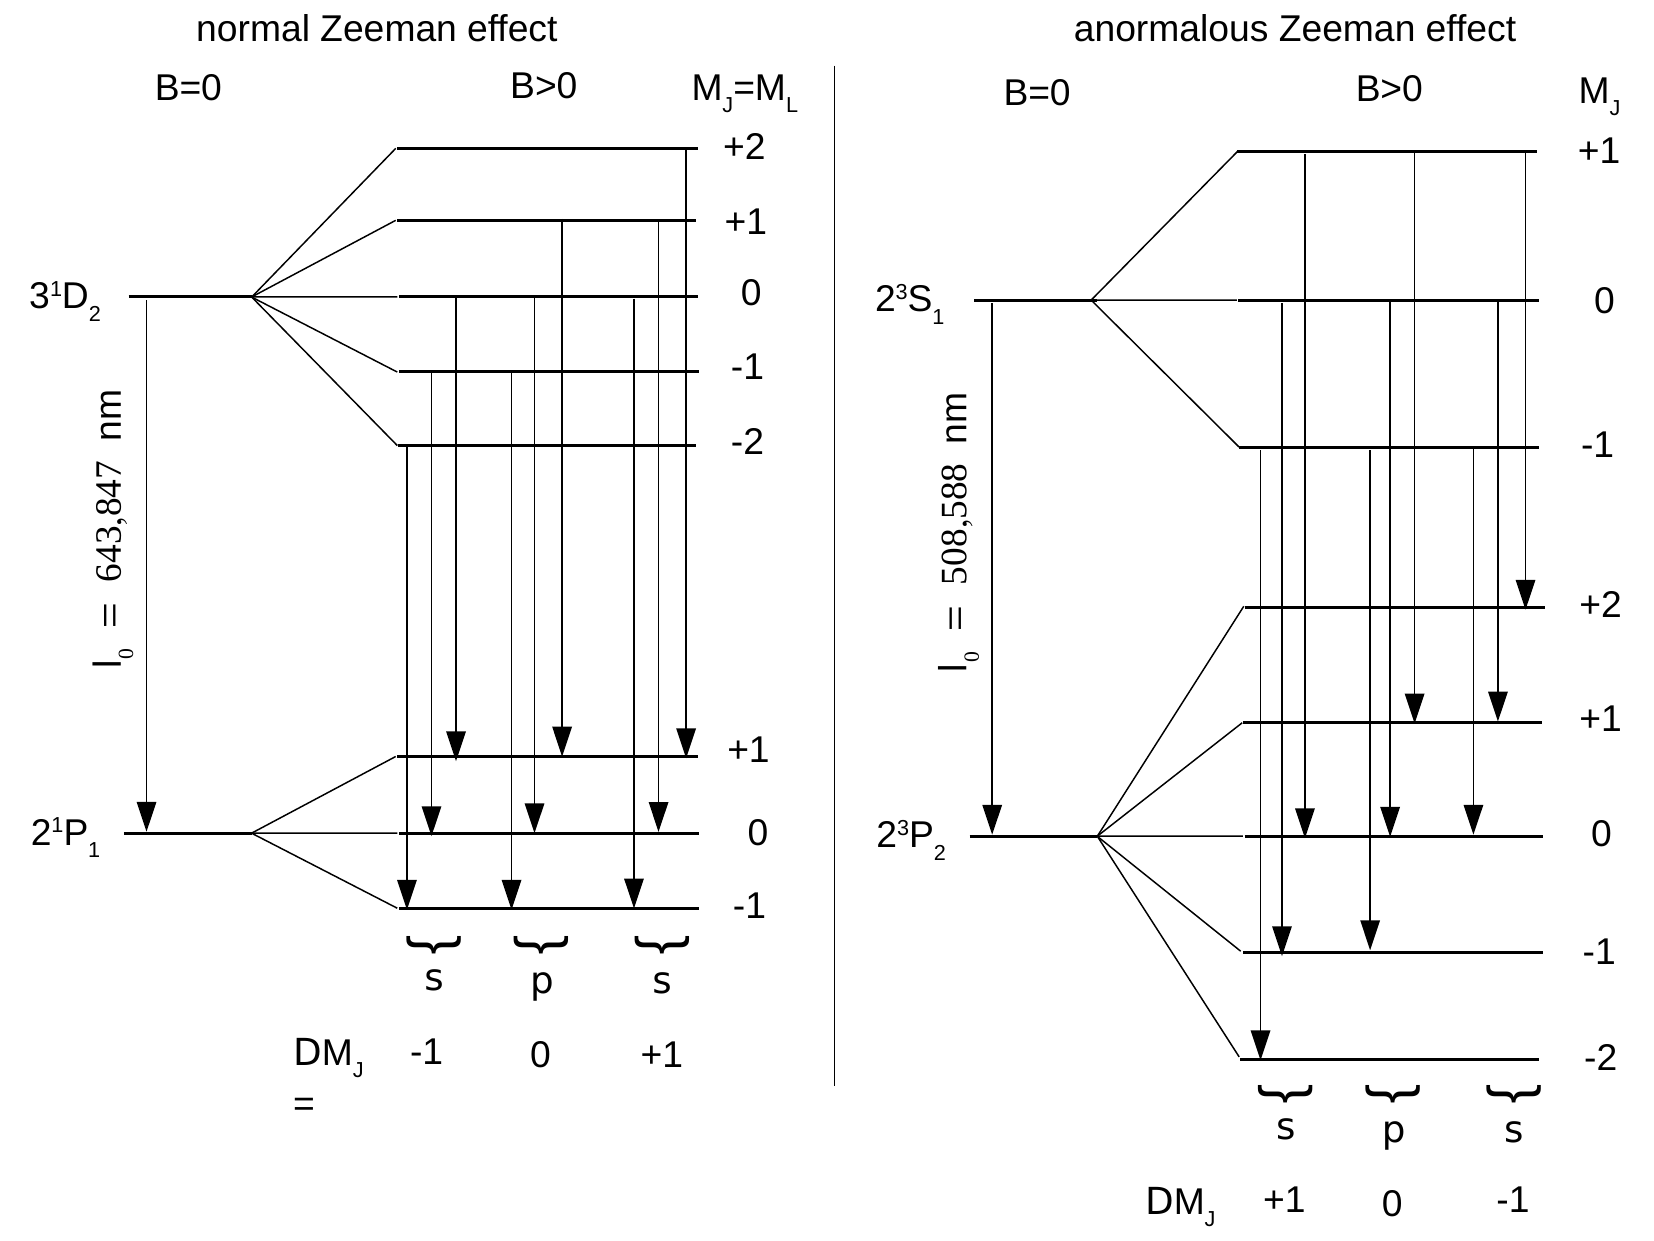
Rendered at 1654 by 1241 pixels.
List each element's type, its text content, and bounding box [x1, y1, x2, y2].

text_box } [627, 920, 707, 974]
text_box B>0 [495, 82, 593, 139]
text_box l0 = 643,847 nm [79, 0, 147, 685]
text_box 23P2 [861, 806, 962, 897]
text_box p [515, 960, 569, 1042]
text_box +2 [708, 149, 781, 200]
text_box 0 [1576, 805, 1627, 887]
text_box 23S1 [860, 270, 925, 361]
text_box normal Zeeman effect [181, 0, 621, 82]
text_box 0 [732, 804, 784, 886]
text_box } [1250, 1069, 1331, 1124]
text_box 0 [1367, 1191, 1421, 1241]
text_box -1 [395, 1023, 459, 1105]
text_box MJ [1563, 62, 1636, 152]
text_box } [399, 920, 479, 974]
text_box +1 [1563, 152, 1636, 204]
text_box s [409, 957, 465, 1039]
text_box 0 [515, 1042, 569, 1108]
text_box DMJ= [1130, 1173, 1248, 1241]
text_box s [1489, 1109, 1545, 1191]
text_box -2 [716, 413, 779, 495]
text_box 0 [726, 264, 777, 338]
text_box +1 [1248, 1171, 1330, 1241]
text_box 0 [1579, 272, 1630, 354]
text_box B=0 [147, 59, 238, 141]
text_box 31D2 [14, 267, 79, 358]
text_box +1 [625, 1026, 698, 1108]
text_box -1 [1566, 416, 1630, 498]
text_box } [1479, 1069, 1559, 1123]
text_box s [637, 960, 693, 1042]
text_box -1 [718, 877, 782, 959]
text_box +1 [1564, 690, 1637, 772]
text_box -1 [716, 338, 779, 413]
text_box -1 [1567, 923, 1631, 1005]
text_box } [506, 920, 586, 974]
text_box anormalous Zeeman effect [1059, 0, 1588, 82]
text_box -2 [1569, 1029, 1633, 1111]
text_box MJ=ML [676, 59, 813, 149]
text_box +1 [712, 721, 785, 803]
text_box DMJ= [278, 1024, 398, 1115]
text_box +2 [1564, 576, 1637, 658]
text_box s [1261, 1106, 1317, 1188]
text_box B=0 [992, 63, 1087, 145]
text_box +1 [709, 192, 782, 274]
text_box p [1367, 1109, 1421, 1191]
text_box l0 = 508,588 nm [925, 0, 992, 688]
text_box 21P1 [16, 803, 116, 894]
text_box B>0 [1341, 82, 1439, 142]
text_box } [1358, 1069, 1438, 1123]
text_box -1 [1481, 1170, 1545, 1241]
